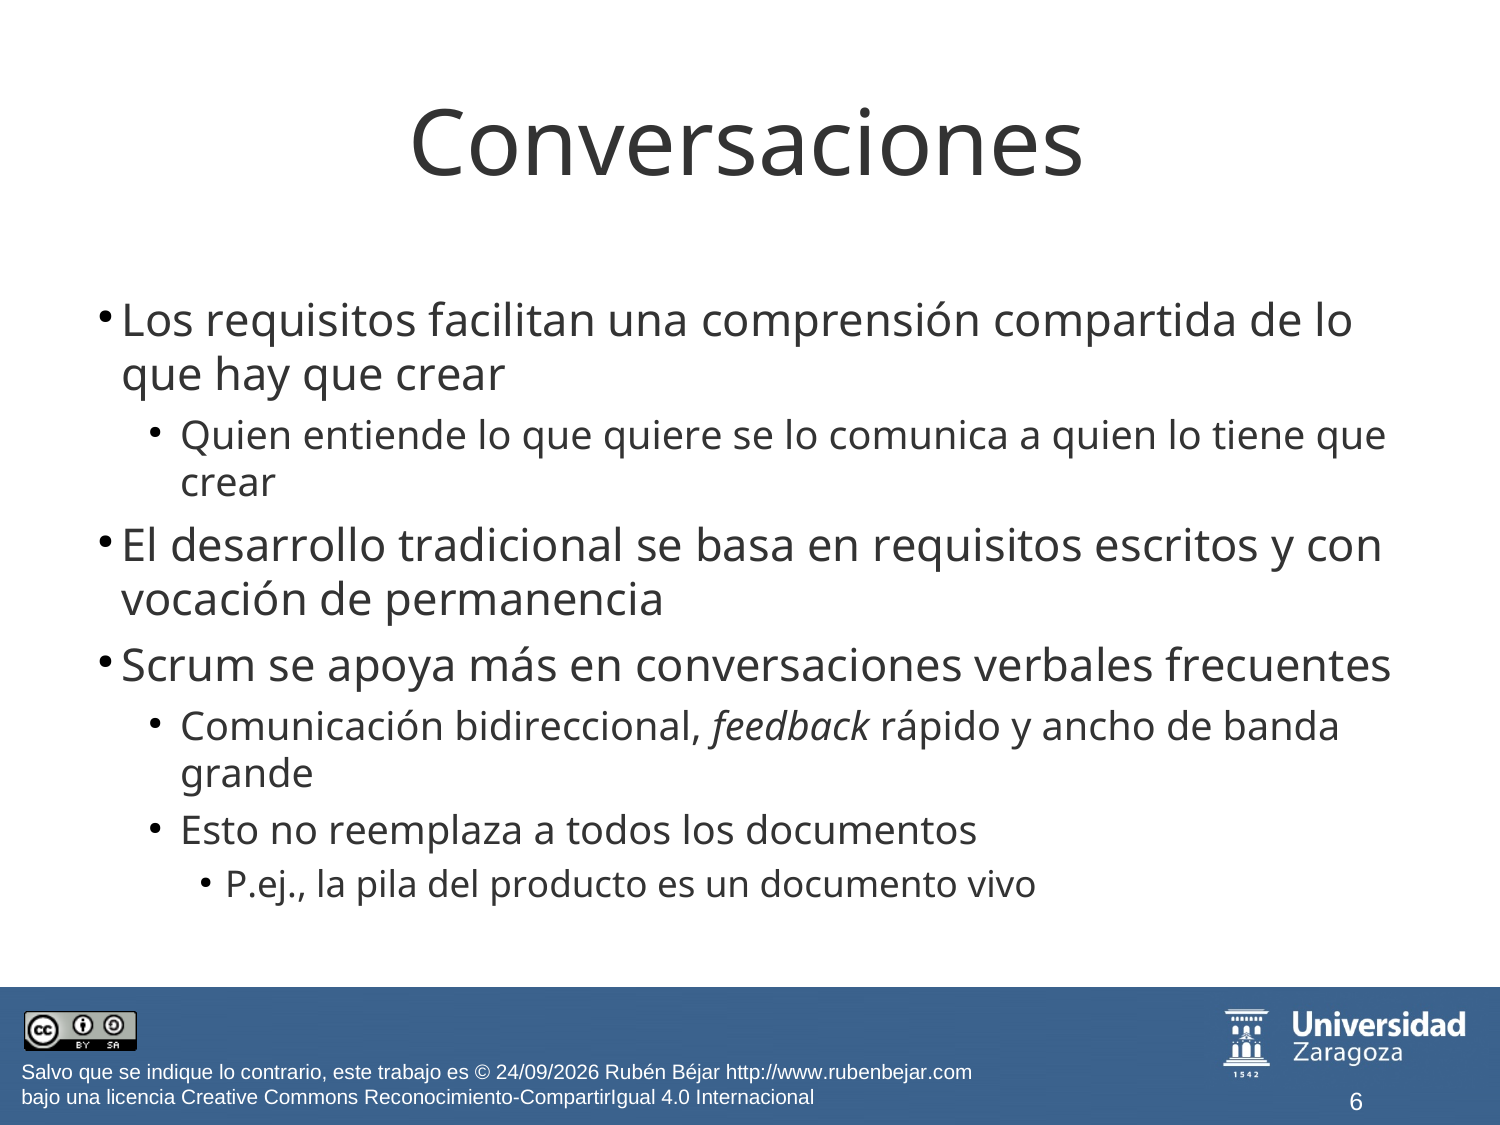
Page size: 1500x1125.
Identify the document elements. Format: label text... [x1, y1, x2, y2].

title Conversaciones [74, 21, 1420, 257]
picture [0, 987, 1500, 1125]
list Los requisitos facilitan una comprensión compartida de lo que hay que crear Quien entiende lo que quiere se lo comunica a quien lo tiene que crear El desarrollo tradicional se basa en requisitos escritos y con vocación de permanencia Scrum se apoya más en conversaciones verbales frecuentes Comunicación bidireccional, feedback rápido y ancho de banda grande Esto no reemplaza a todos los documentos P.ej., la pila del producto es un documento vivo [82, 283, 1418, 957]
